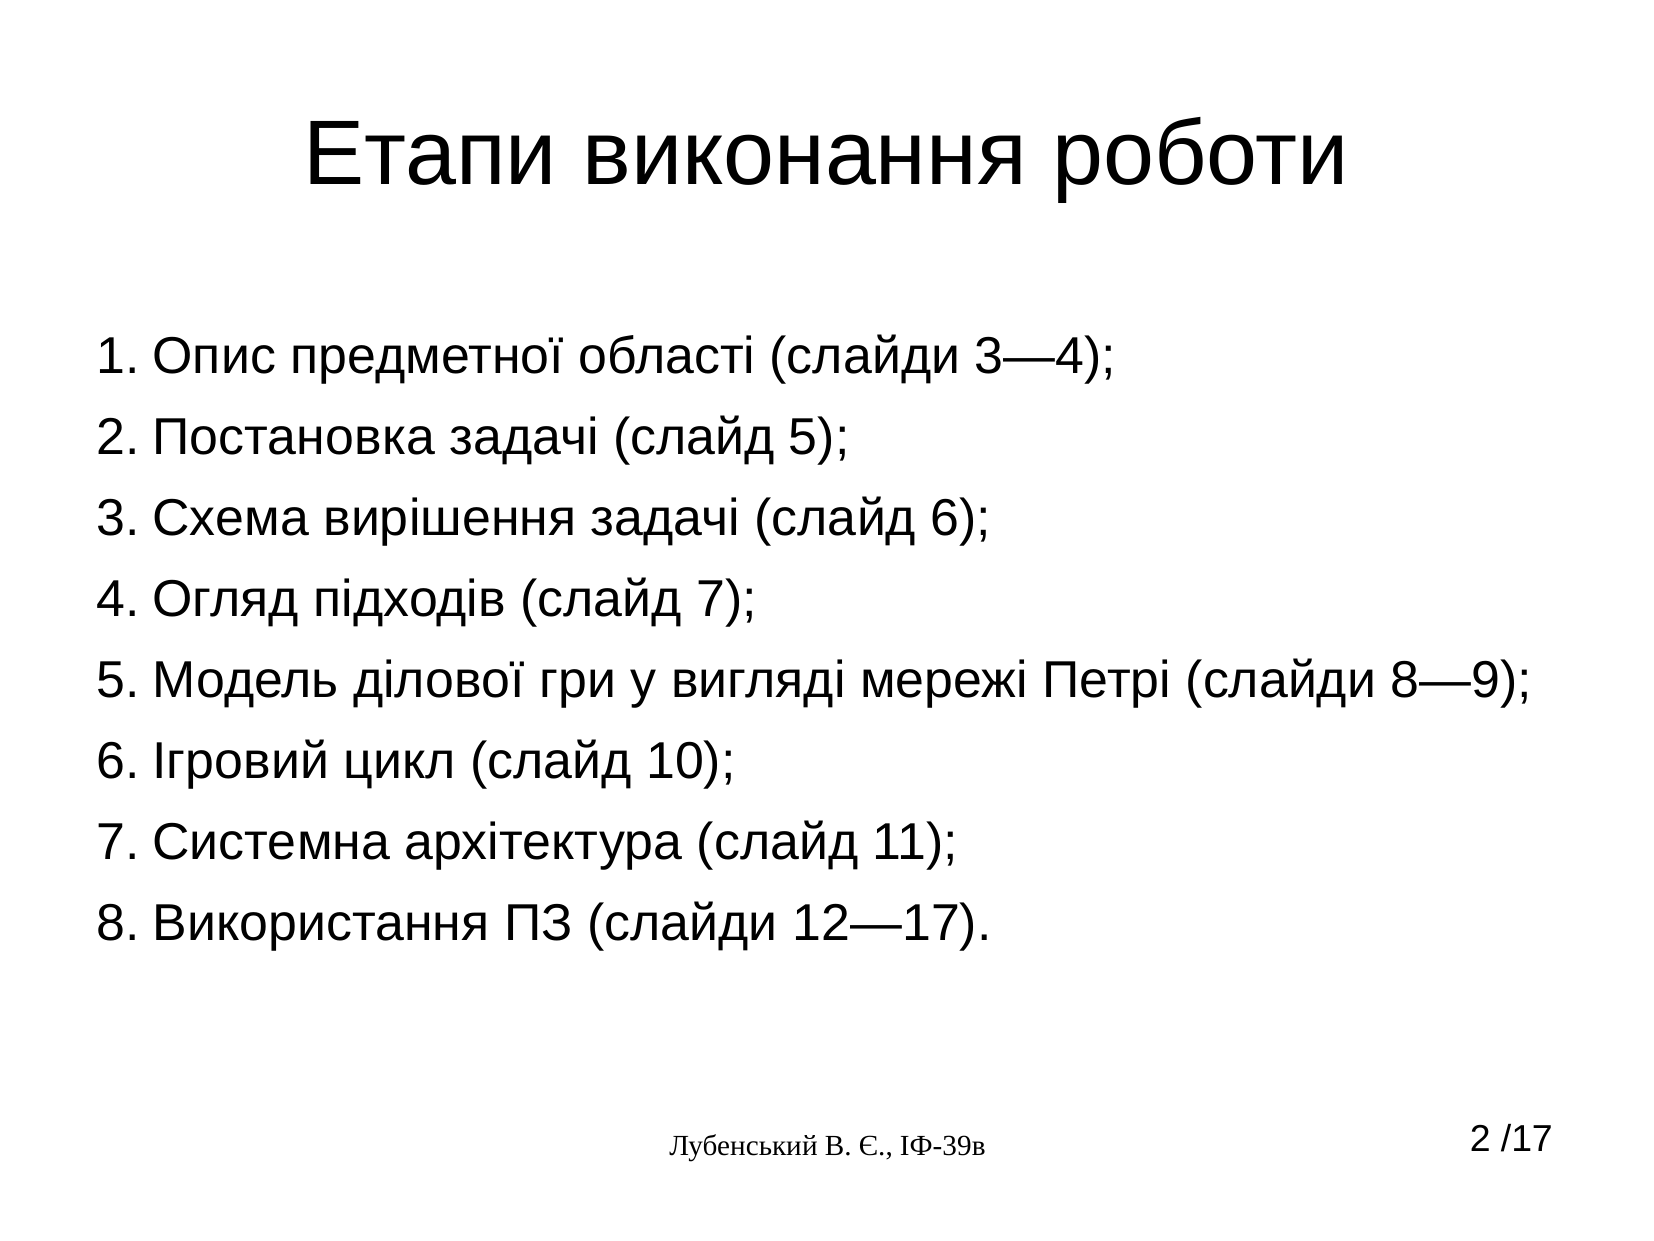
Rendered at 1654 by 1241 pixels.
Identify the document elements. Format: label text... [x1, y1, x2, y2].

list Опис предметної області (слайди 3—4); Постановка задачі (слайд 5); Схема вирішення задачі (слайд 6); Огляд підходів (слайд 7); Модель ділової гри у вигляді мережі Петрі (слайди 8—9); Ігровий цикл (слайд 10); Системна архітектура (слайд 11); Використання ПЗ (слайди 12—17). [82, 326, 1538, 974]
title Етапи виконання роботи [82, 49, 1571, 257]
text_box <number> / [1455, 1110, 1496, 1180]
text_box 17 [1496, 1110, 1654, 1180]
